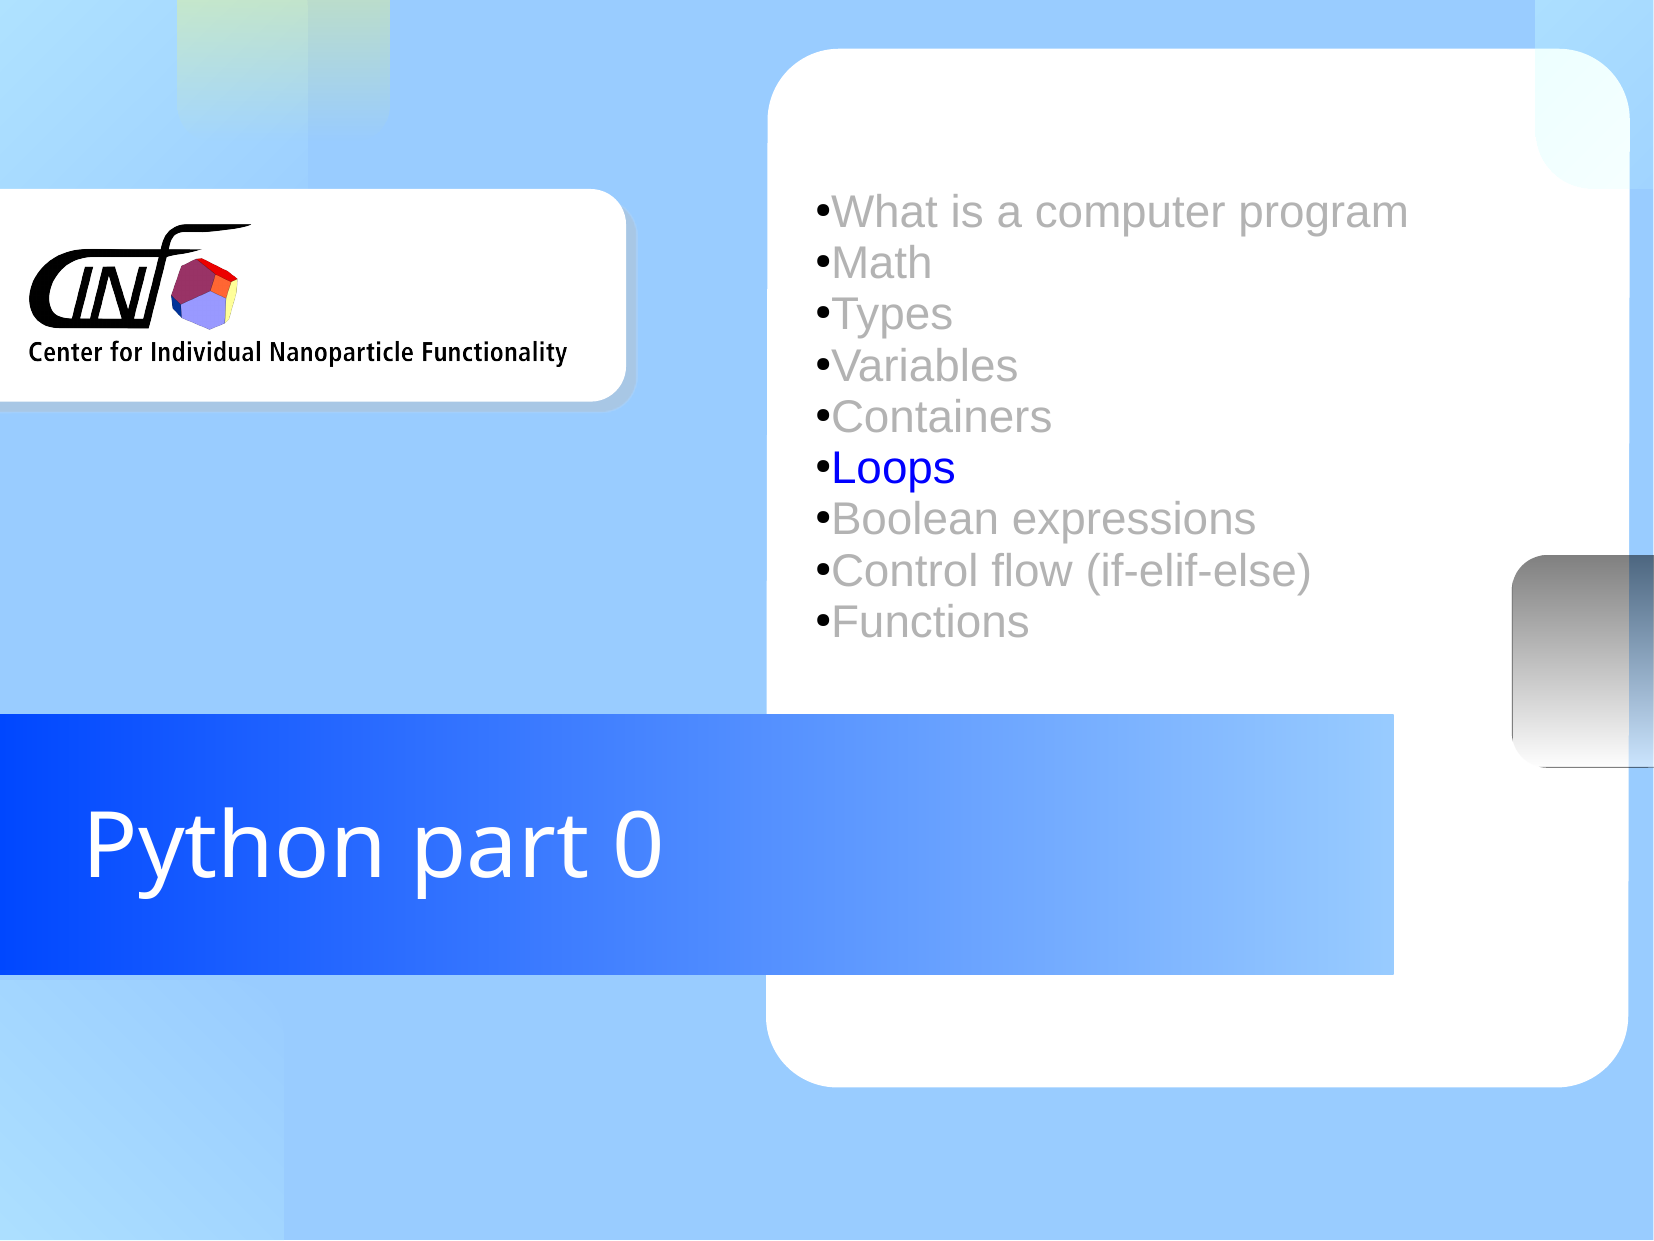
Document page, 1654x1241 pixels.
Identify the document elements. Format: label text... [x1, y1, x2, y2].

table_header A [1013, 946, 1017, 974]
table_header A [1013, 715, 1017, 738]
title Python part 0 [82, 738, 1312, 946]
subtitle What is a computer program Math Types Variables Containers Loops Boolean expressions Control flow (if-elif-else) Functions [814, 185, 1571, 699]
picture [28, 224, 567, 367]
